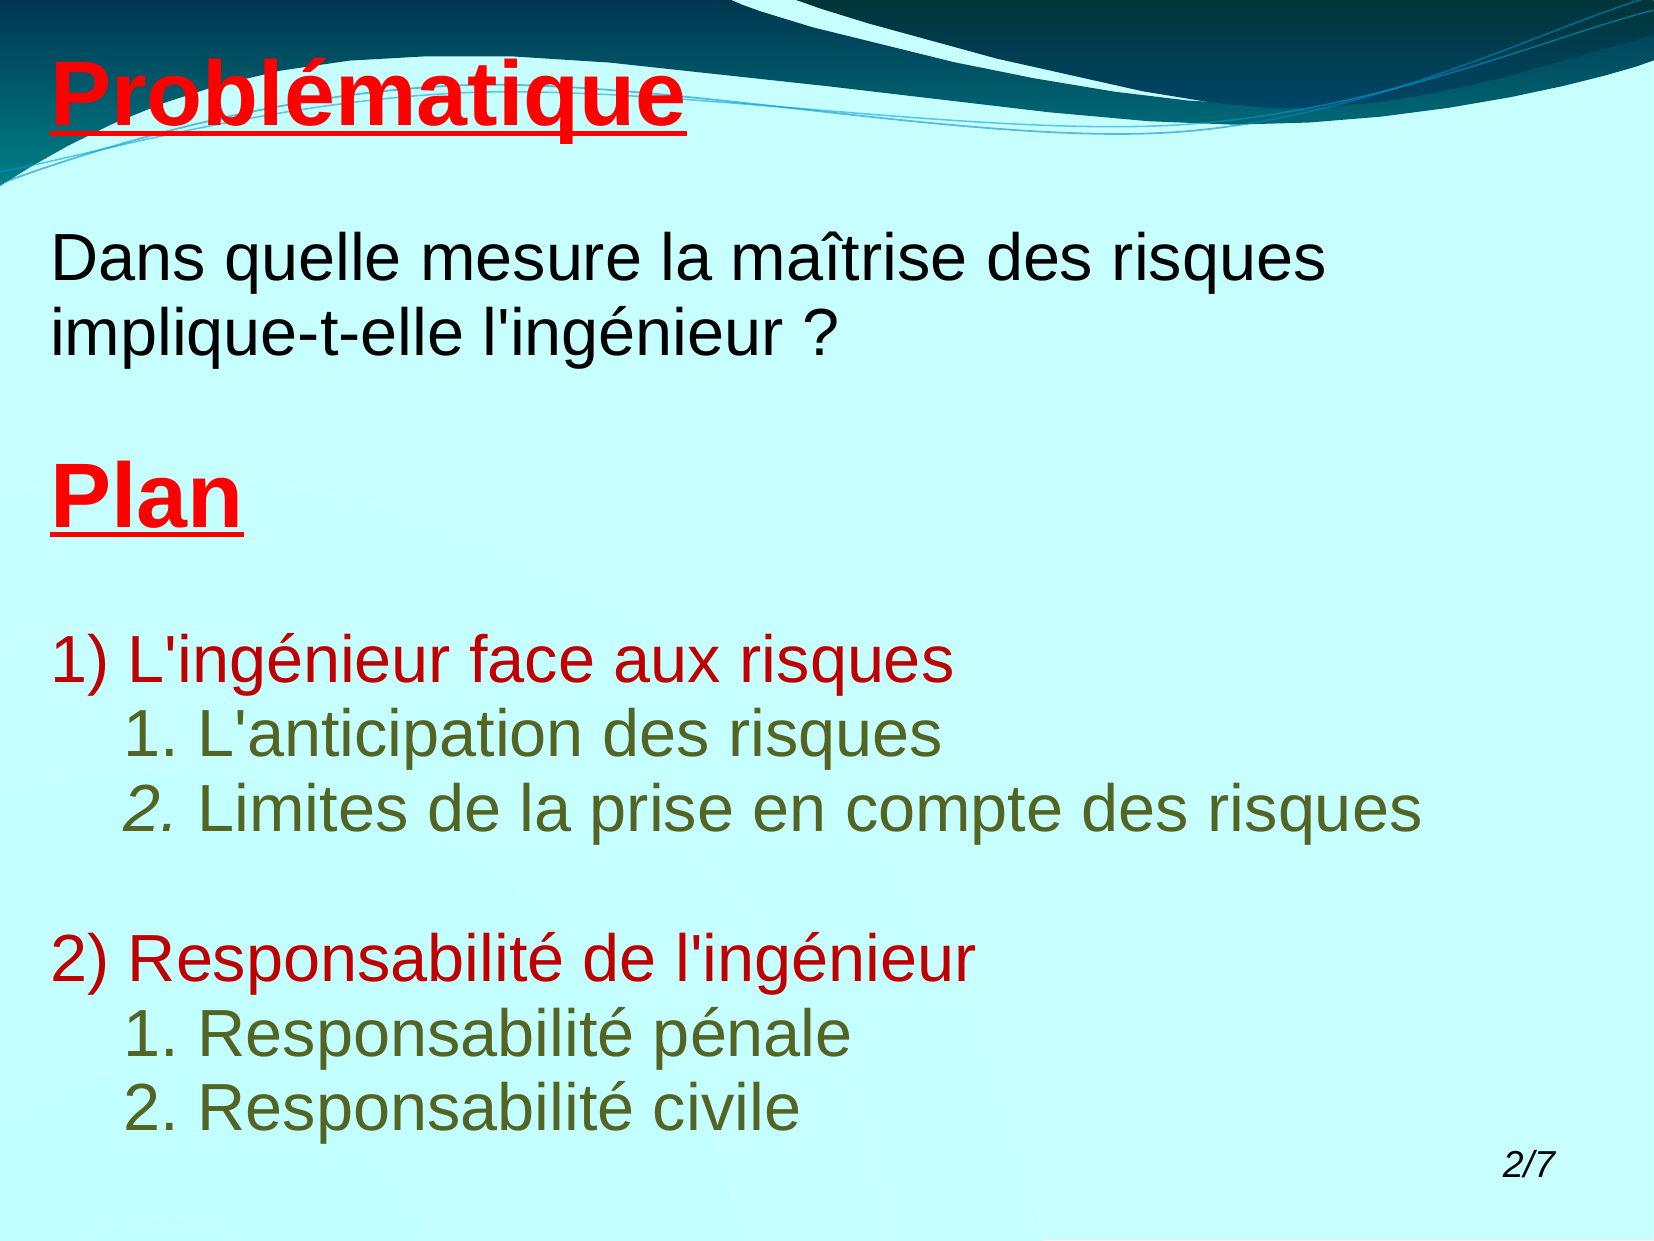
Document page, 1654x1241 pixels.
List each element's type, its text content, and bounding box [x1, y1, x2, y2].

text_box 2/7 [1488, 1136, 1570, 1193]
text_box Problématique Dans quelle mesure la maîtrise des risques implique-t-elle l'ingénieur ? Plan 1) L'ingénieur face aux risques 1. L'anticipation des risques 2. Limites de la prise en compte des risques 2) Responsabilité de l'ingénieur 1. Responsabilité pénale 2. Responsabilité civile [35, 35, 1439, 1153]
